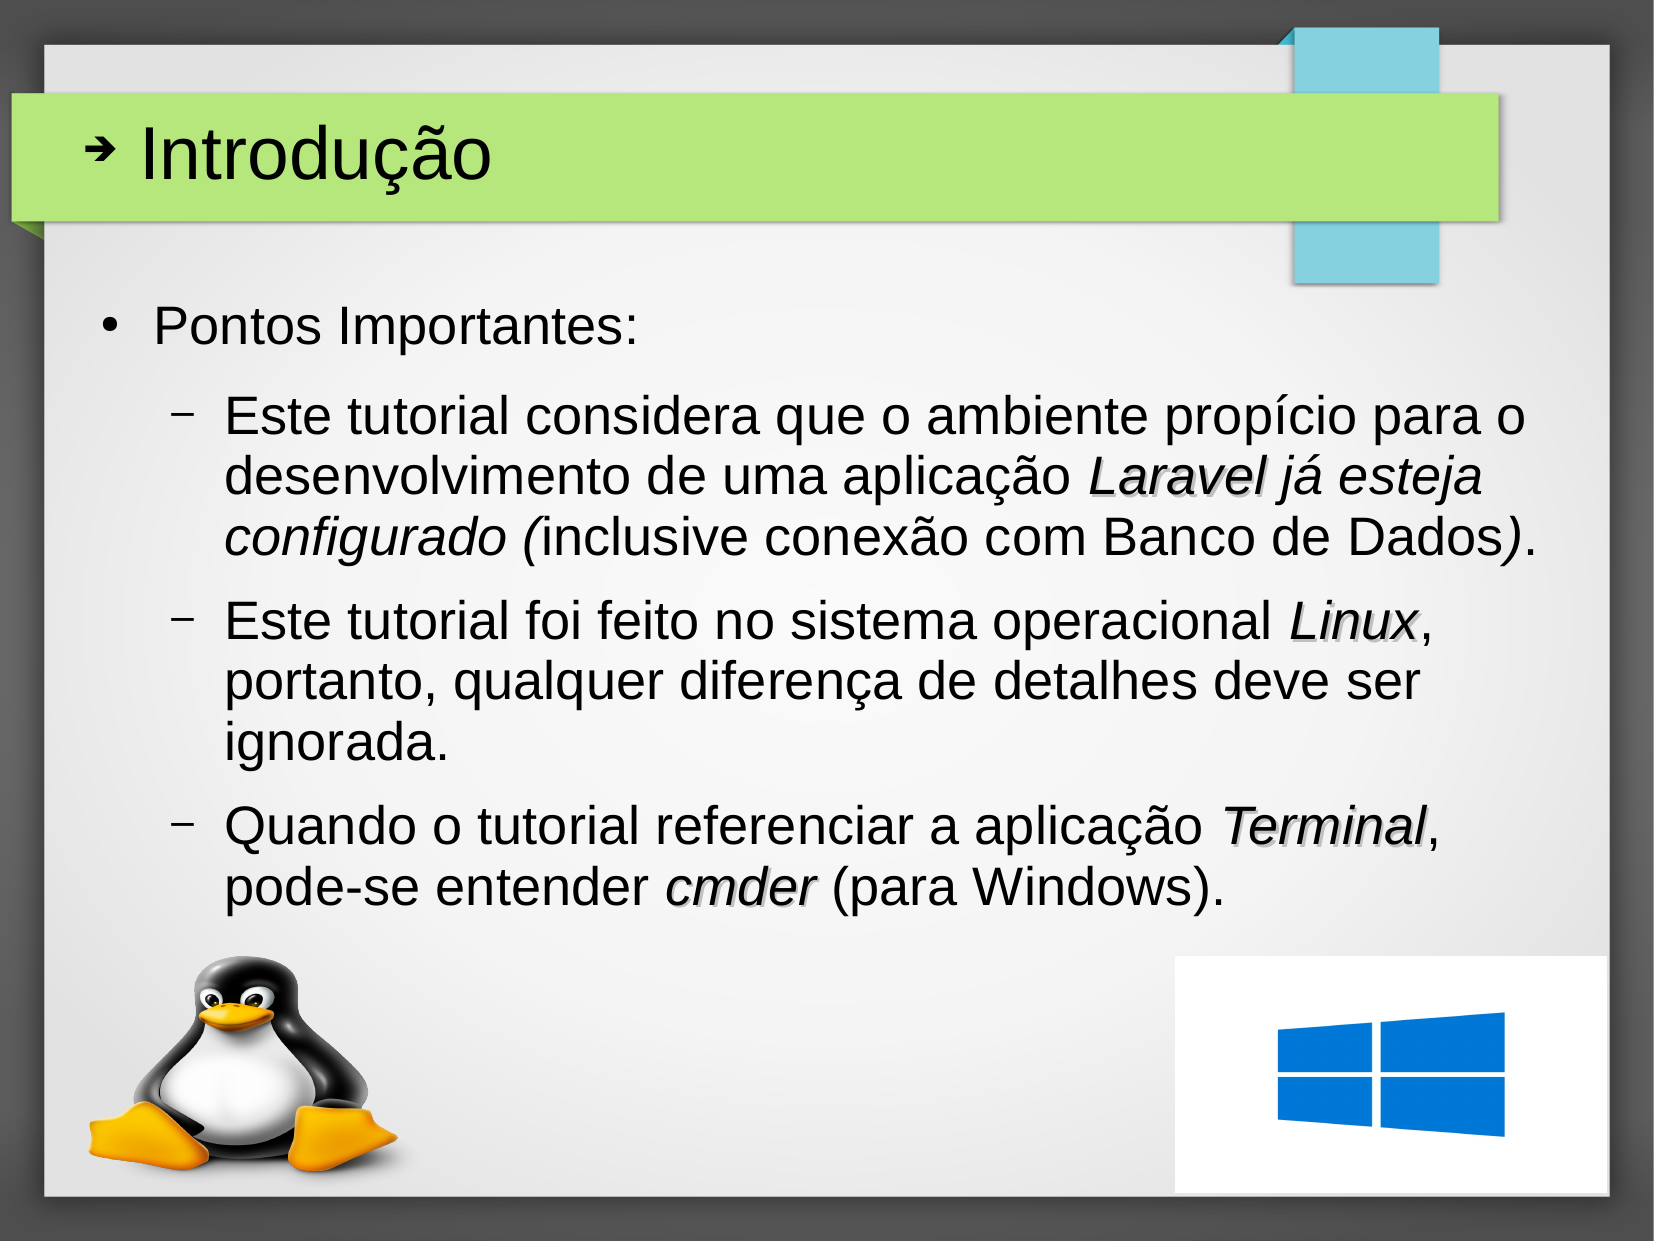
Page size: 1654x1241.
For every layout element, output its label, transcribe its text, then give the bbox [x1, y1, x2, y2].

picture [0, 0, 1654, 1241]
list Pontos Importantes: Este tutorial considera que o ambiente propício para o desenvolvimento de uma aplicação Laravel já esteja configurado (inclusive conexão com Banco de Dados). Este tutorial foi feito no sistema operacional Linux, portanto, qualquer diferença de detalhes deve ser ignorada. Quando o tutorial referenciar a aplicação Terminal, pode-se entender cmder (para Windows). [82, 295, 1571, 1015]
title Introdução [82, 94, 1264, 213]
